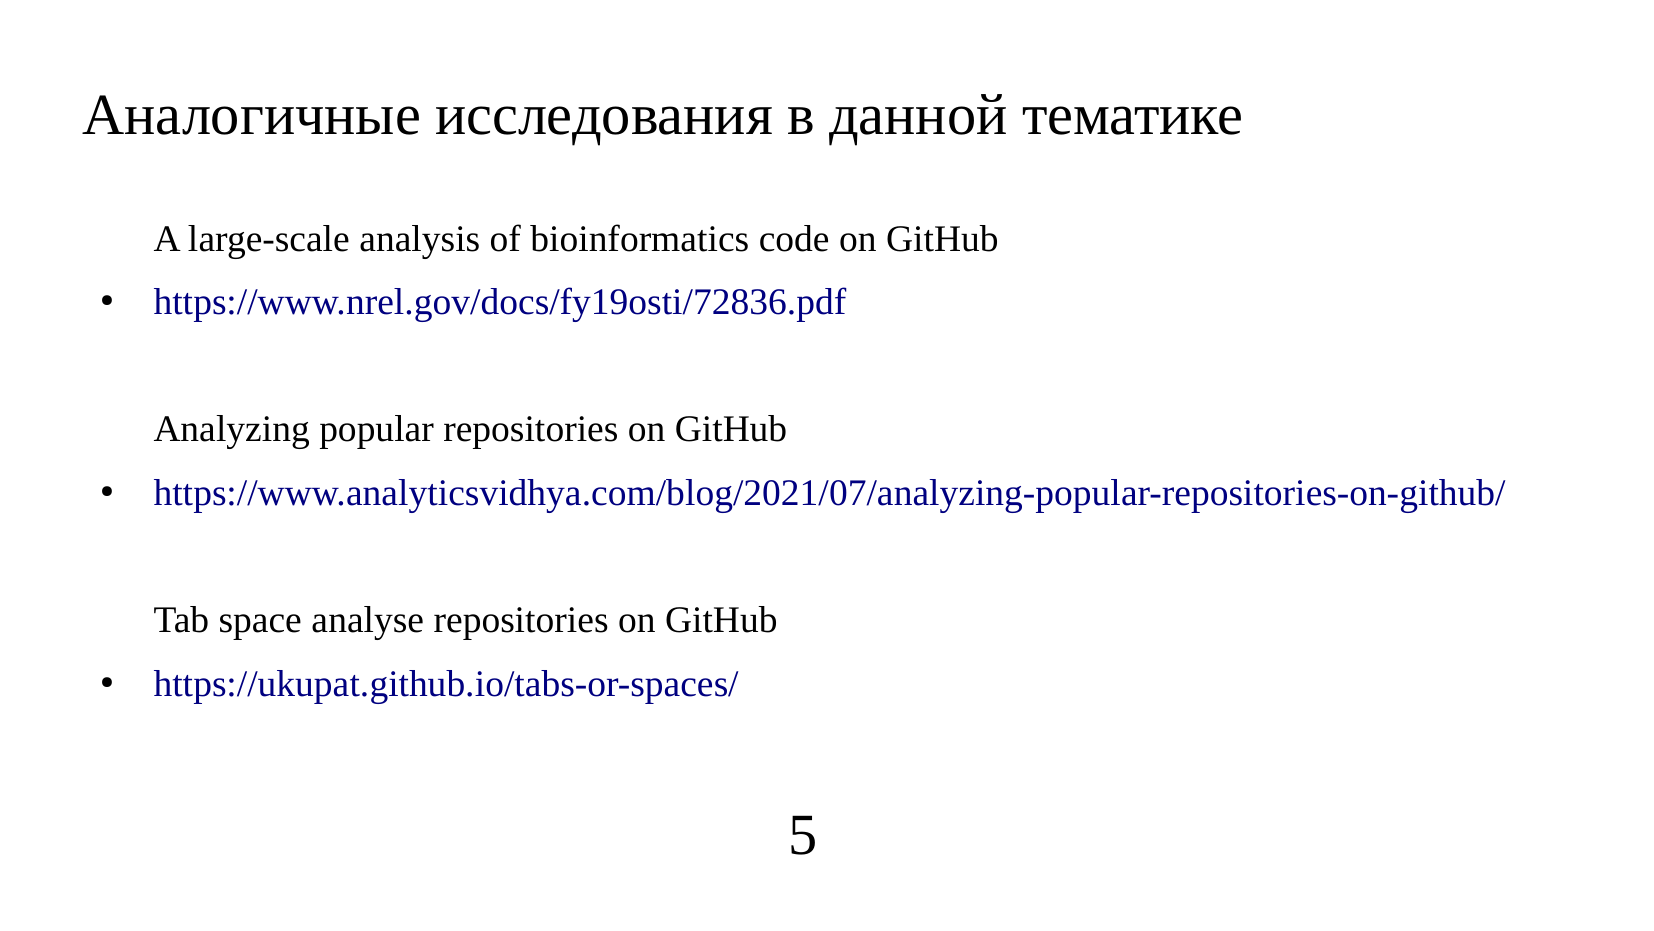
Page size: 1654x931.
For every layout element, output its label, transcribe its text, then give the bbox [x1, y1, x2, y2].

title <number> [59, 757, 1548, 913]
title Аналогичные исследования в данной тематике [82, 37, 1571, 193]
list A large-scale analysis of bioinformatics code on GitHub https://www.nrel.gov/docs/fy19osti/72836.pdf Analyzing popular repositories on GitHub https://www.analyticsvidhya.com/blog/2021/07/analyzing-popular-repositories-on-github/ Tab space analyse repositories on GitHub https://ukupat.github.io/tabs-or-spaces/ [82, 217, 1571, 758]
